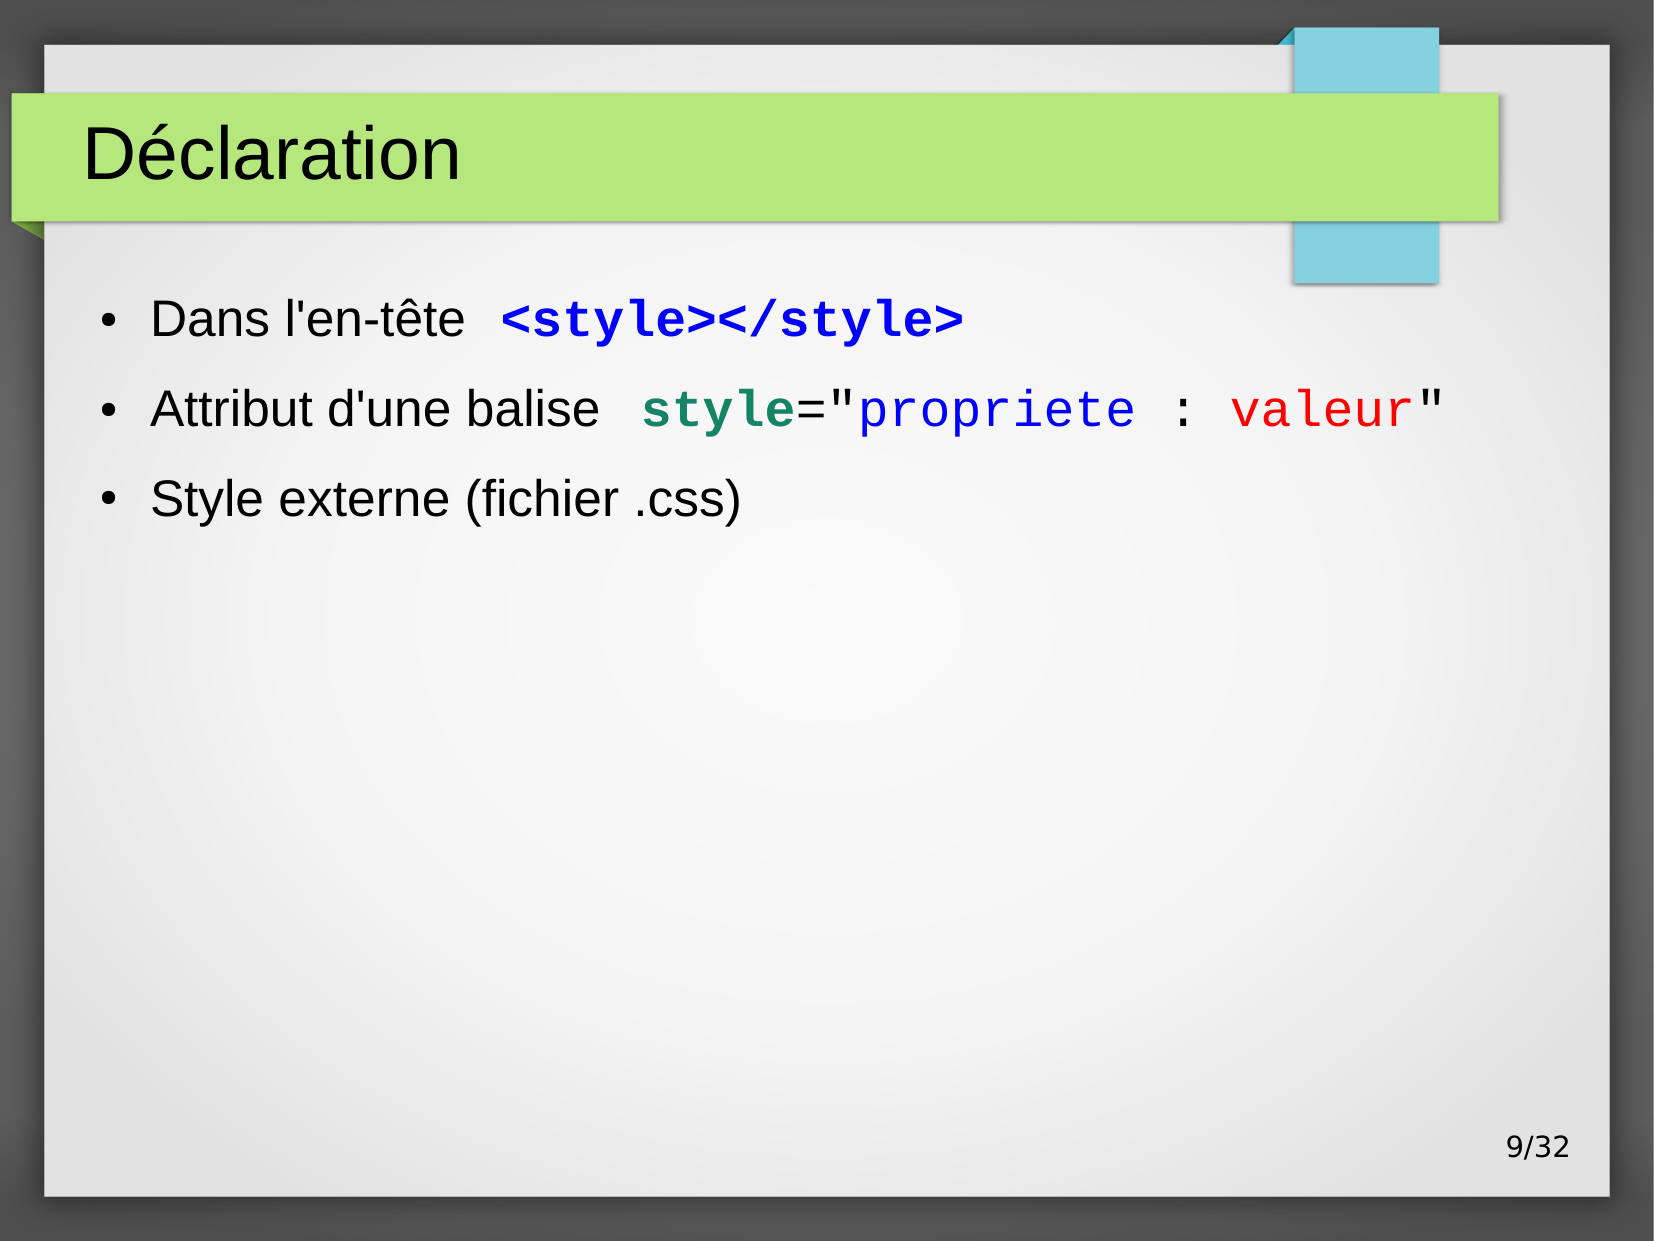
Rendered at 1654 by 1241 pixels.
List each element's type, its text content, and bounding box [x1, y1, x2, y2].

picture [0, 0, 1654, 1241]
title Déclaration [82, 94, 1264, 213]
list Dans l'en-tête <style></style> Attribut d'une balise style="propriete : valeur" Style externe (fichier .css) [82, 290, 1571, 583]
